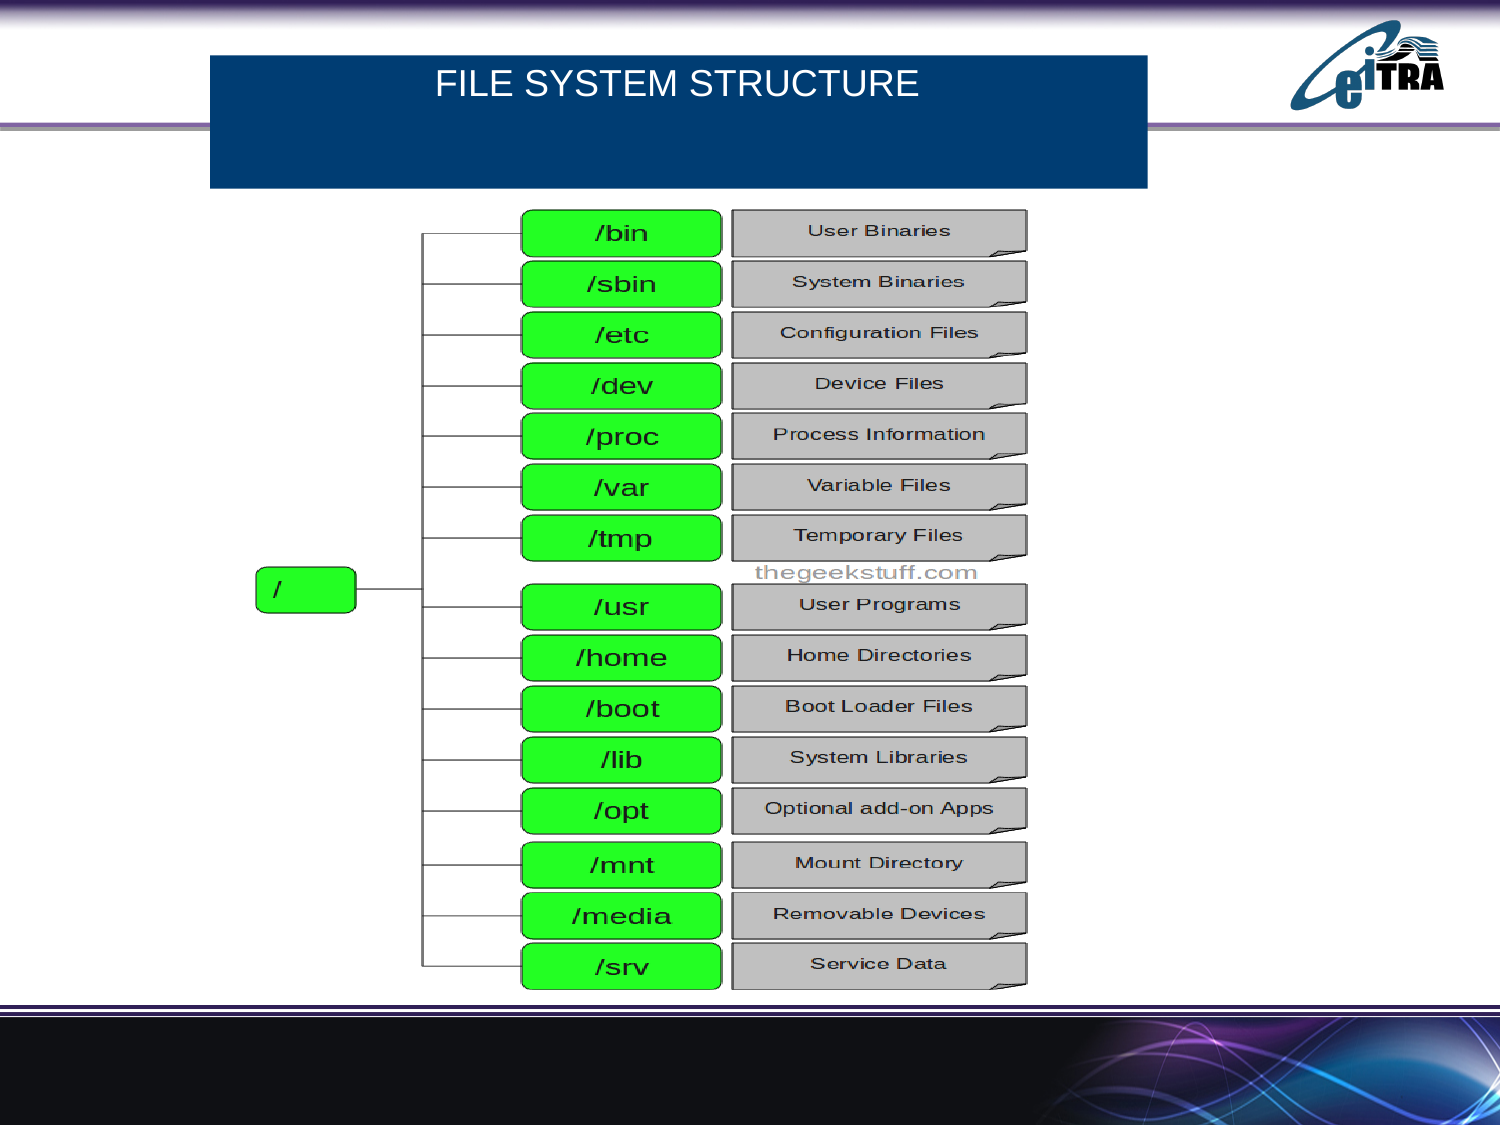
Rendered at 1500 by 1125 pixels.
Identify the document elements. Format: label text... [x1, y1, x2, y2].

picture [0, 0, 1500, 146]
picture [255, 209, 1028, 991]
text_box FILE SYSTEM STRUCTURE [210, 55, 1148, 189]
picture [0, 1005, 1500, 1125]
